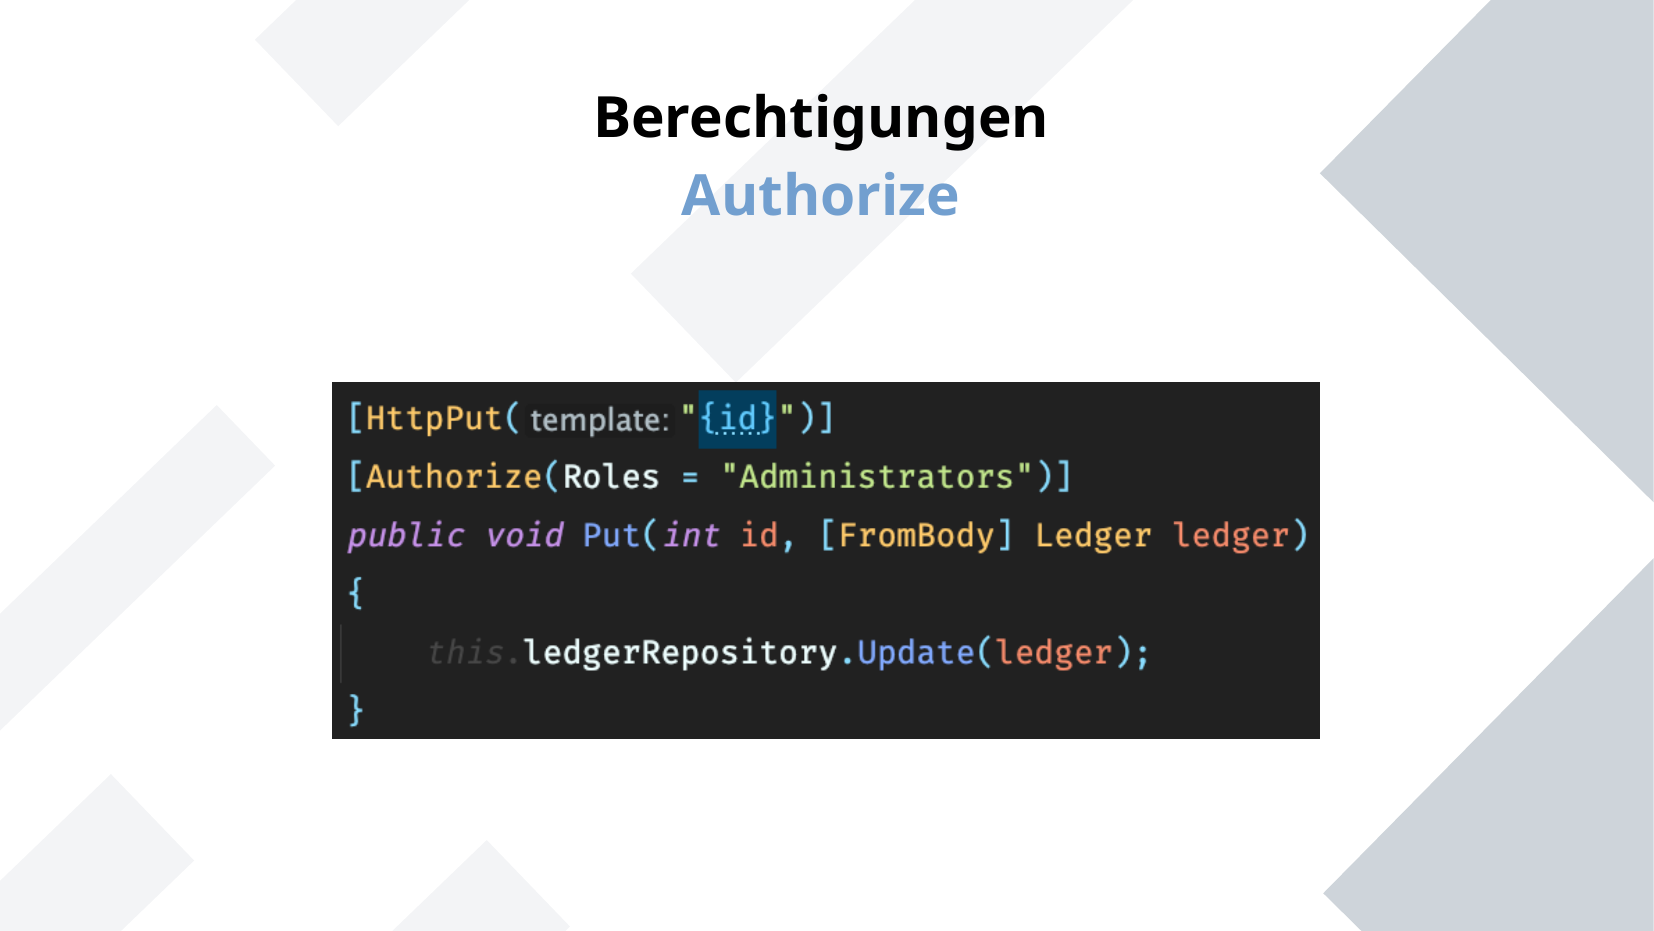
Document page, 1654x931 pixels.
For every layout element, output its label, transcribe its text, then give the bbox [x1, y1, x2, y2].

title Berechtigungen Authorize [76, 76, 1565, 233]
picture [332, 382, 1320, 739]
